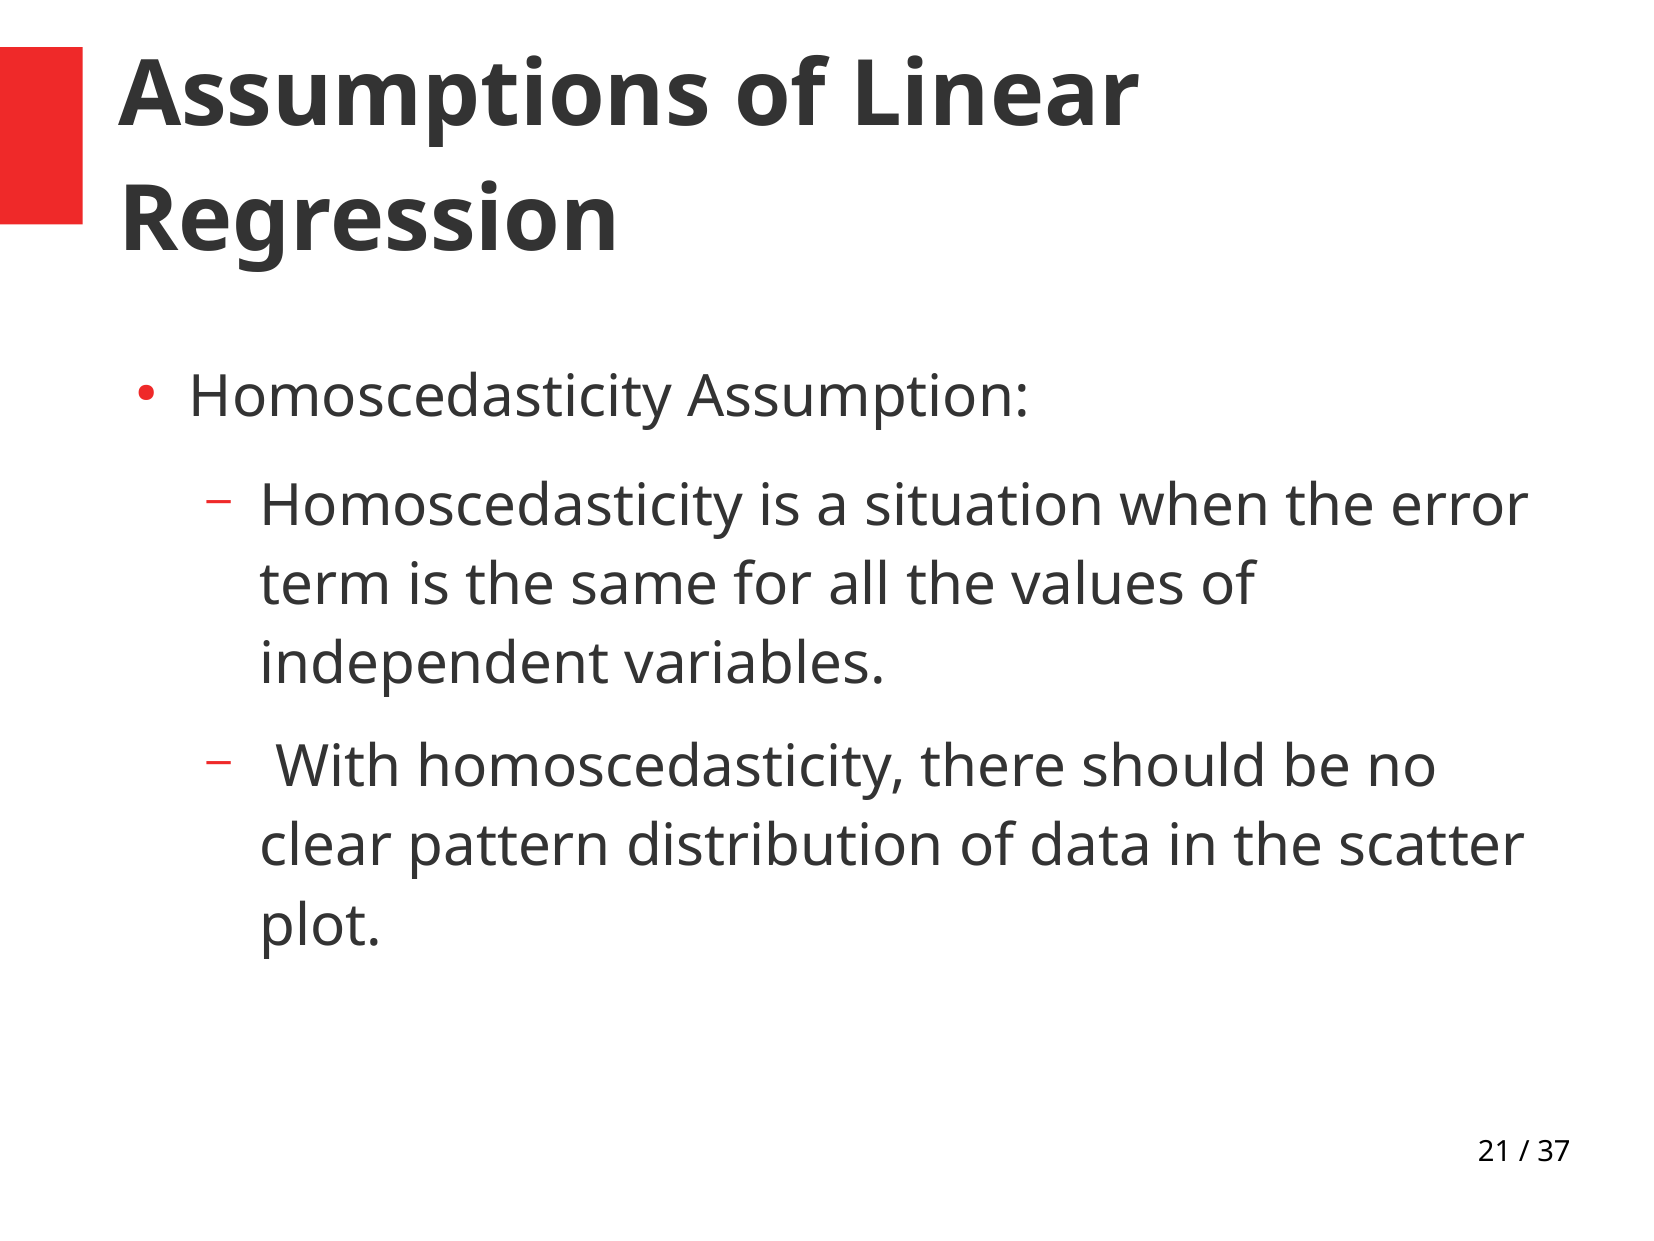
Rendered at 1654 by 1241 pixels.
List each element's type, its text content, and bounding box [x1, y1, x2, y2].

list Homoscedasticity Assumption: Homoscedasticity is a situation when the error term is the same for all the values of independent variables. With homoscedasticity, there should be no clear pattern distribution of data in the scatter plot. [118, 354, 1536, 1074]
title Assumptions of Linear Regression [118, 28, 1571, 278]
